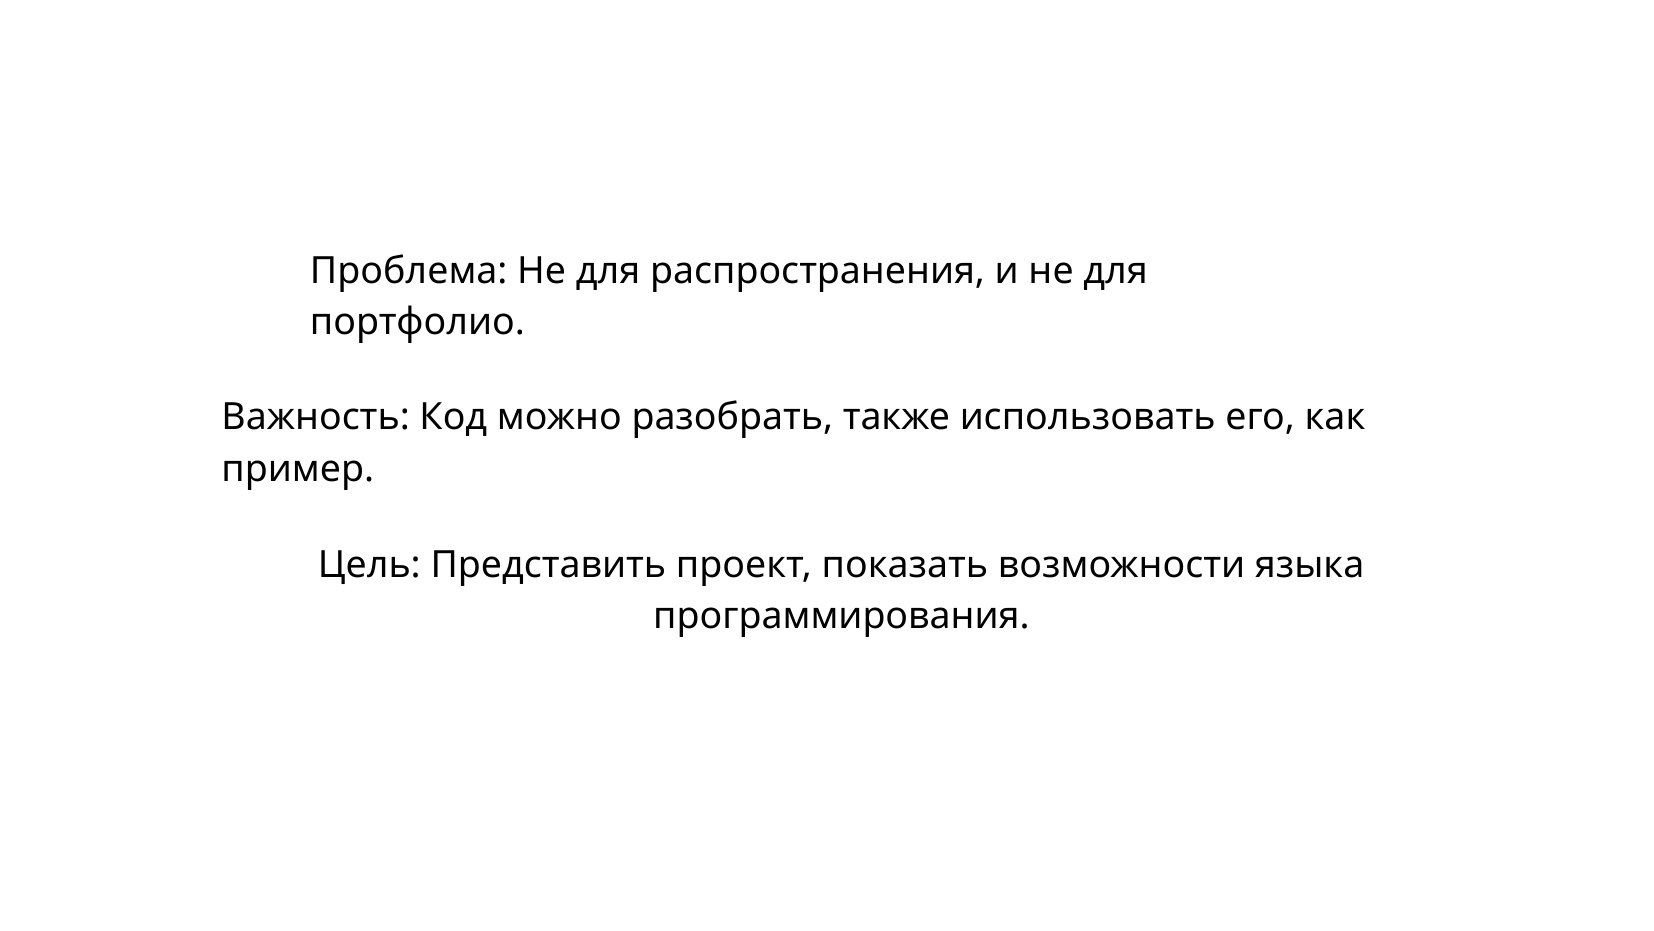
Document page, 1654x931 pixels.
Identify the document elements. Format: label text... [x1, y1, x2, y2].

text_box Проблема: Не для распространения, и не для портфолио. [295, 236, 1388, 313]
text_box Цель: Представить проект, показать возможности языка программирования. [206, 530, 1477, 650]
text_box Важность: Код можно разобрать, также использовать его, как пример. [206, 382, 1506, 502]
